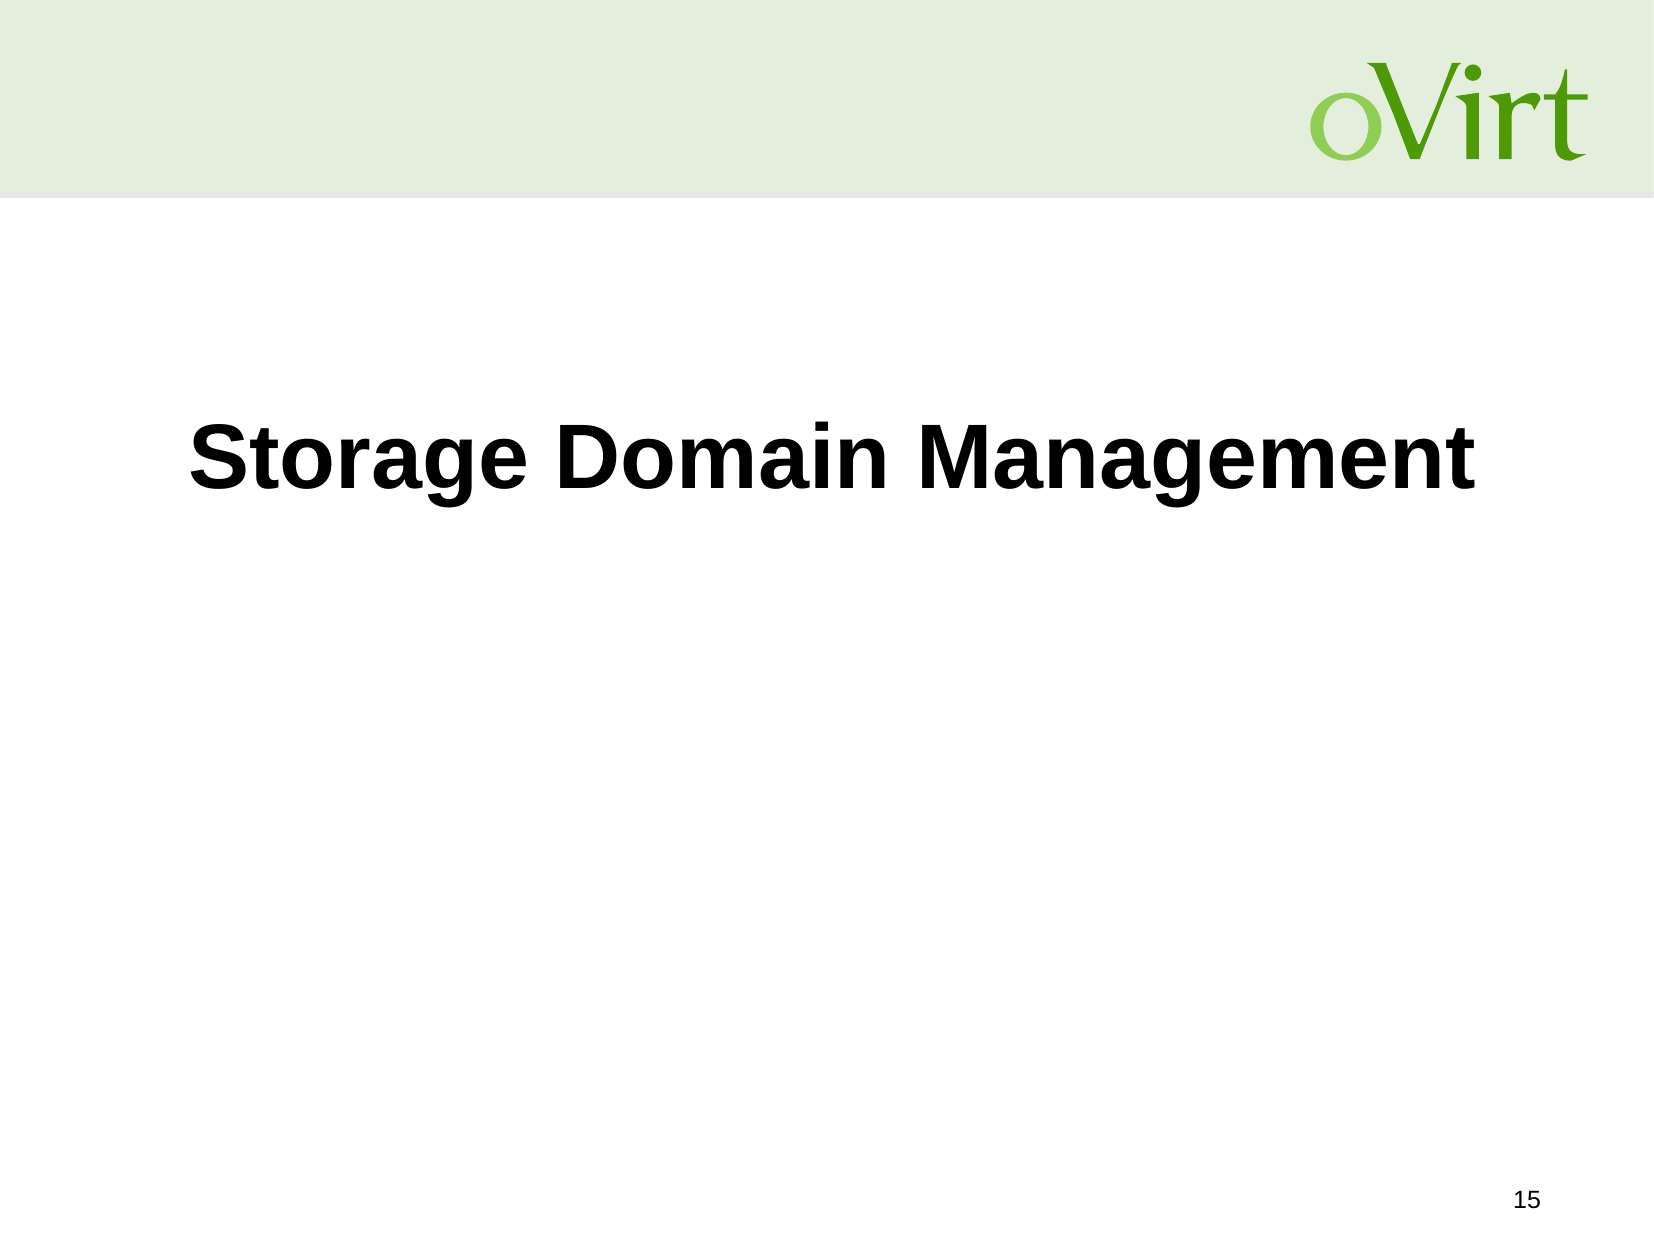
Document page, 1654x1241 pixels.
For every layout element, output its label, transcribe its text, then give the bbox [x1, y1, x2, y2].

text_box Storage Domain Management [45, 406, 1621, 965]
